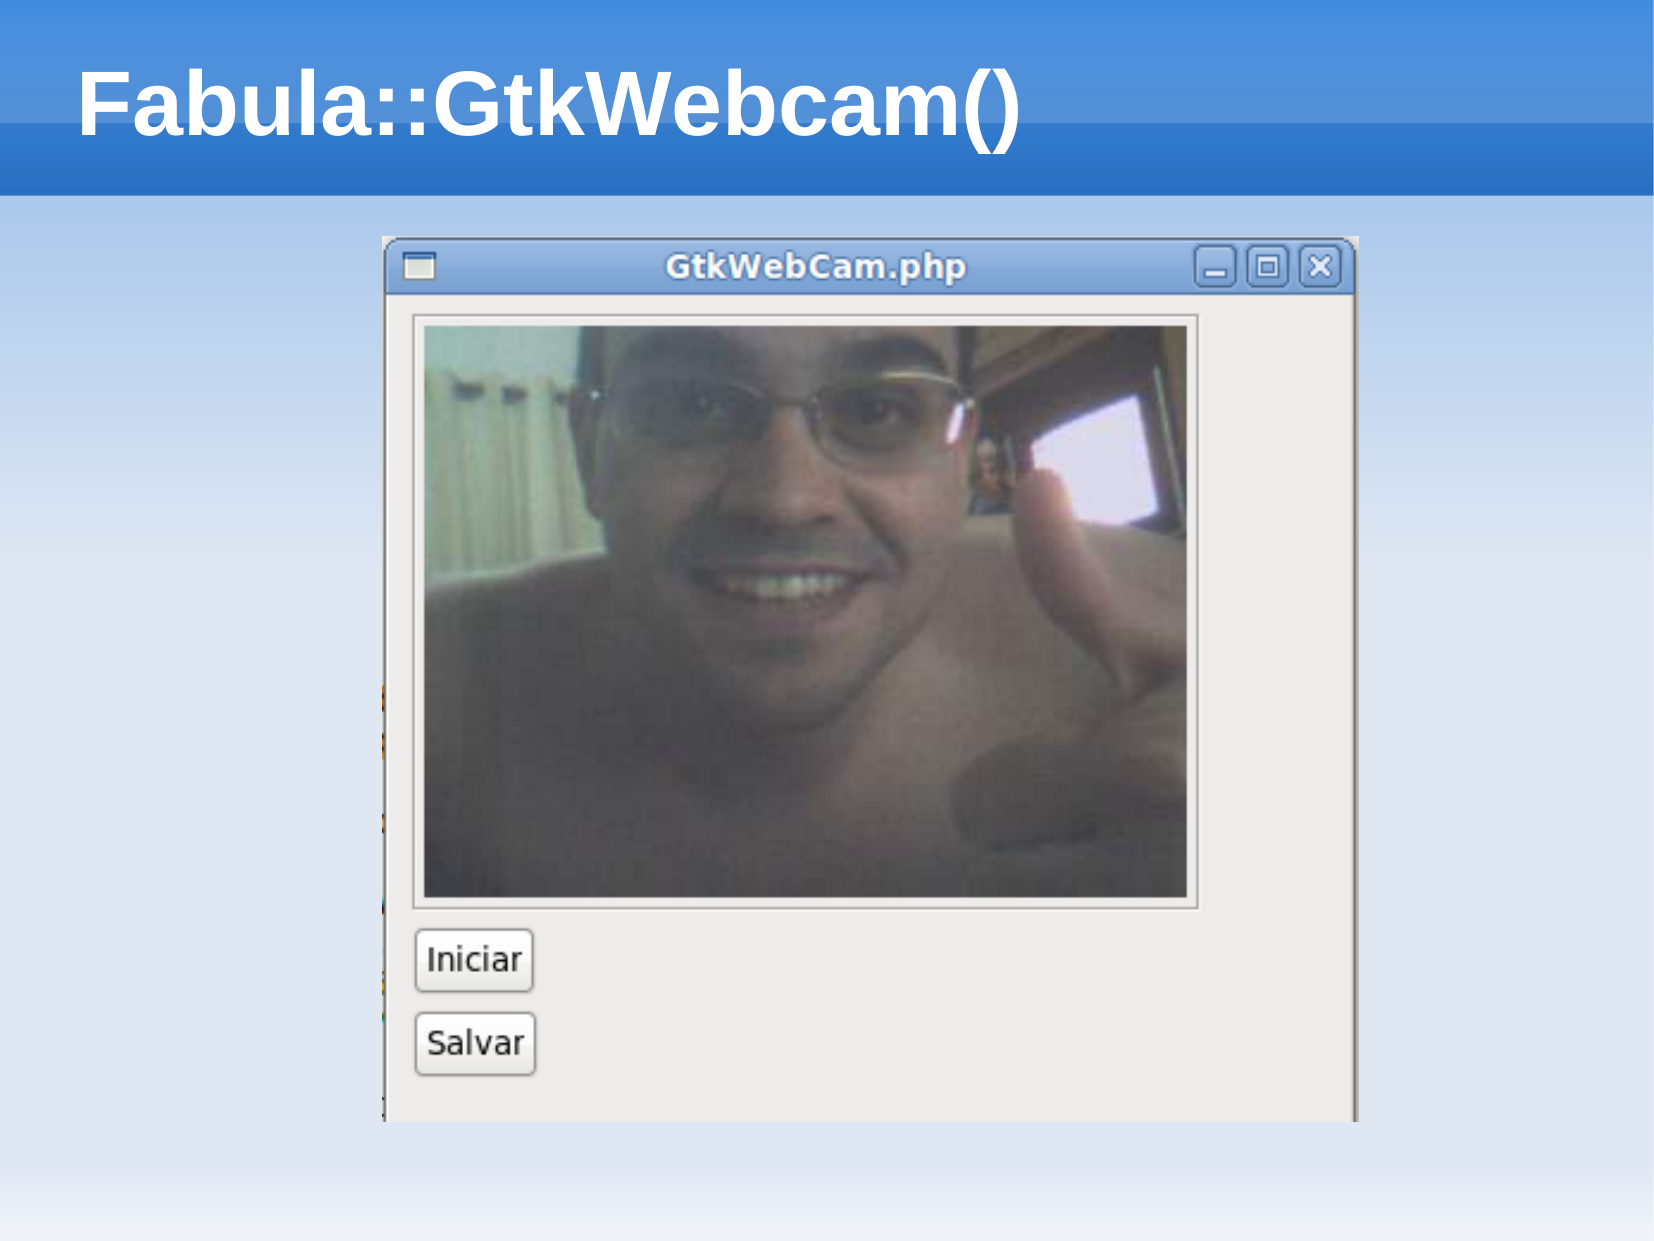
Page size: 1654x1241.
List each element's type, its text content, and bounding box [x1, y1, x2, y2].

picture [0, 0, 1654, 1241]
title Fabula::GtkWebcam() [76, 0, 1565, 208]
